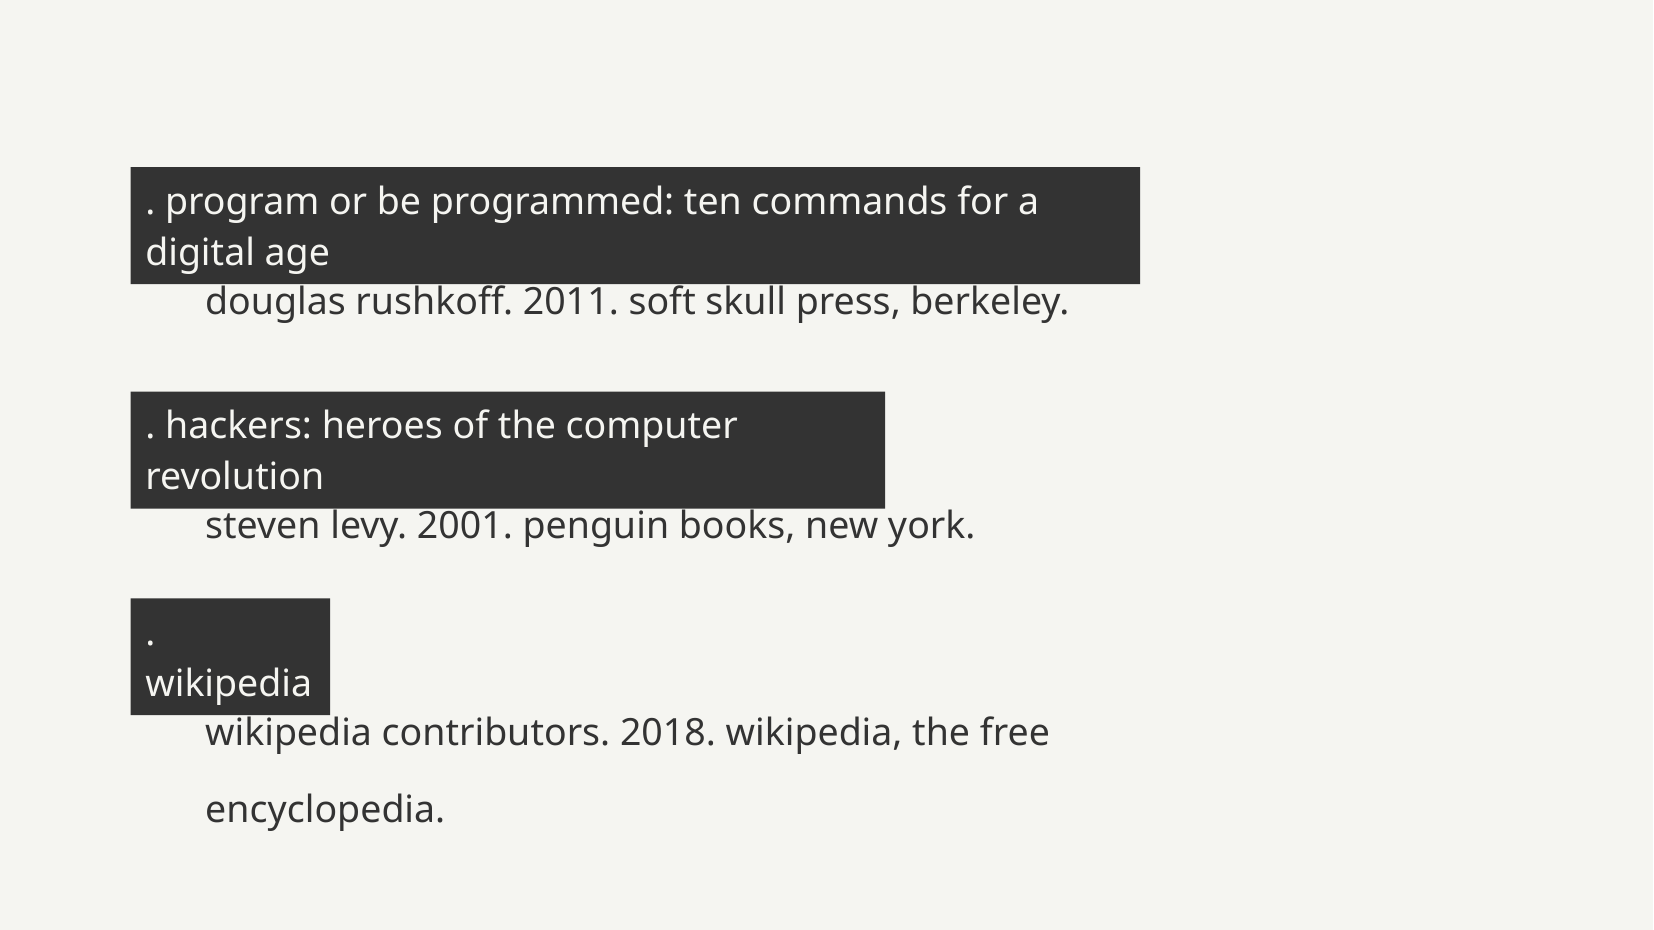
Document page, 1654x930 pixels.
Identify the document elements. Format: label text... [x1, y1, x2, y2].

text_box douglas rushkoff. 2011. soft skull press, berkeley. [190, 241, 1171, 313]
text_box . program or be programmed: ten commands for a digital age [130, 167, 1141, 220]
text_box wikipedia contributors. 2018. wikipedia, the free encyclopedia. [190, 672, 1231, 801]
text_box steven levy. 2001. penguin books, new york. [190, 466, 1171, 538]
text_box . hackers: heroes of the computer revolution [130, 391, 886, 444]
text_box . wikipedia [130, 598, 331, 651]
